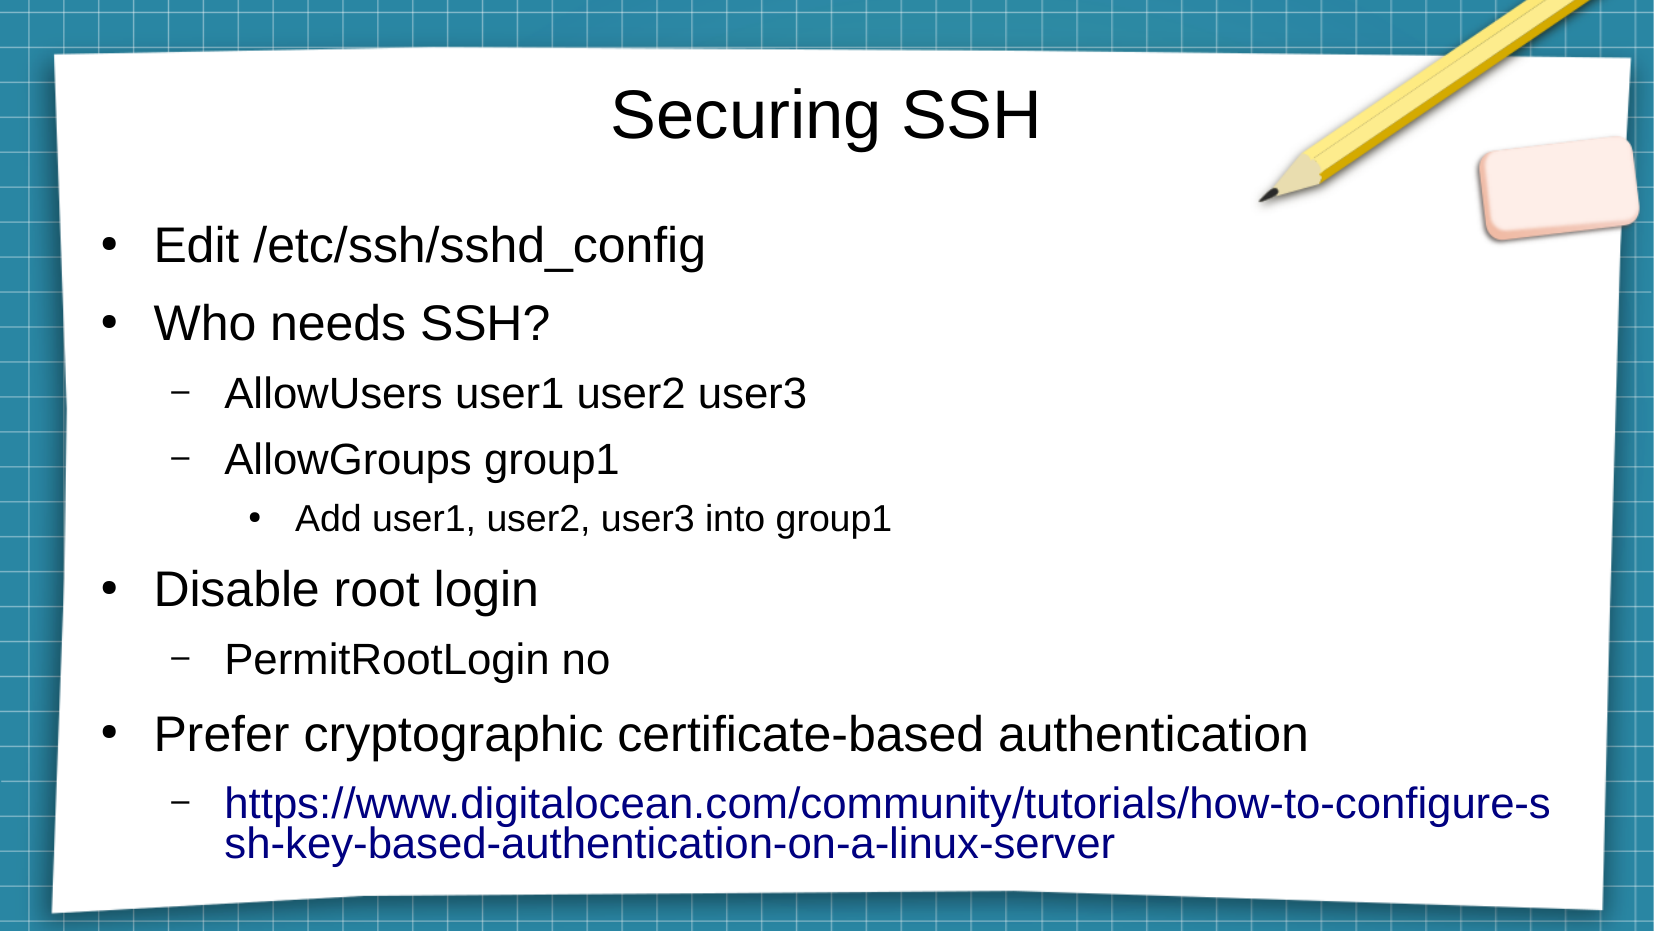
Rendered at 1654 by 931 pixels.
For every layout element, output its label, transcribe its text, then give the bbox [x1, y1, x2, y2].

list Edit /etc/ssh/sshd_config Who needs SSH? AllowUsers user1 user2 user3 AllowGroups group1 Add user1, user2, user3 into group1 Disable root login PermitRootLogin no Prefer cryptographic certificate-based authentication https://www.digitalocean.com/community/tutorials/how-to-configure-ssh-key-based-authentication-on-a-linux-server [82, 217, 1571, 863]
title Securing SSH [82, 37, 1571, 193]
picture [0, 0, 1654, 931]
